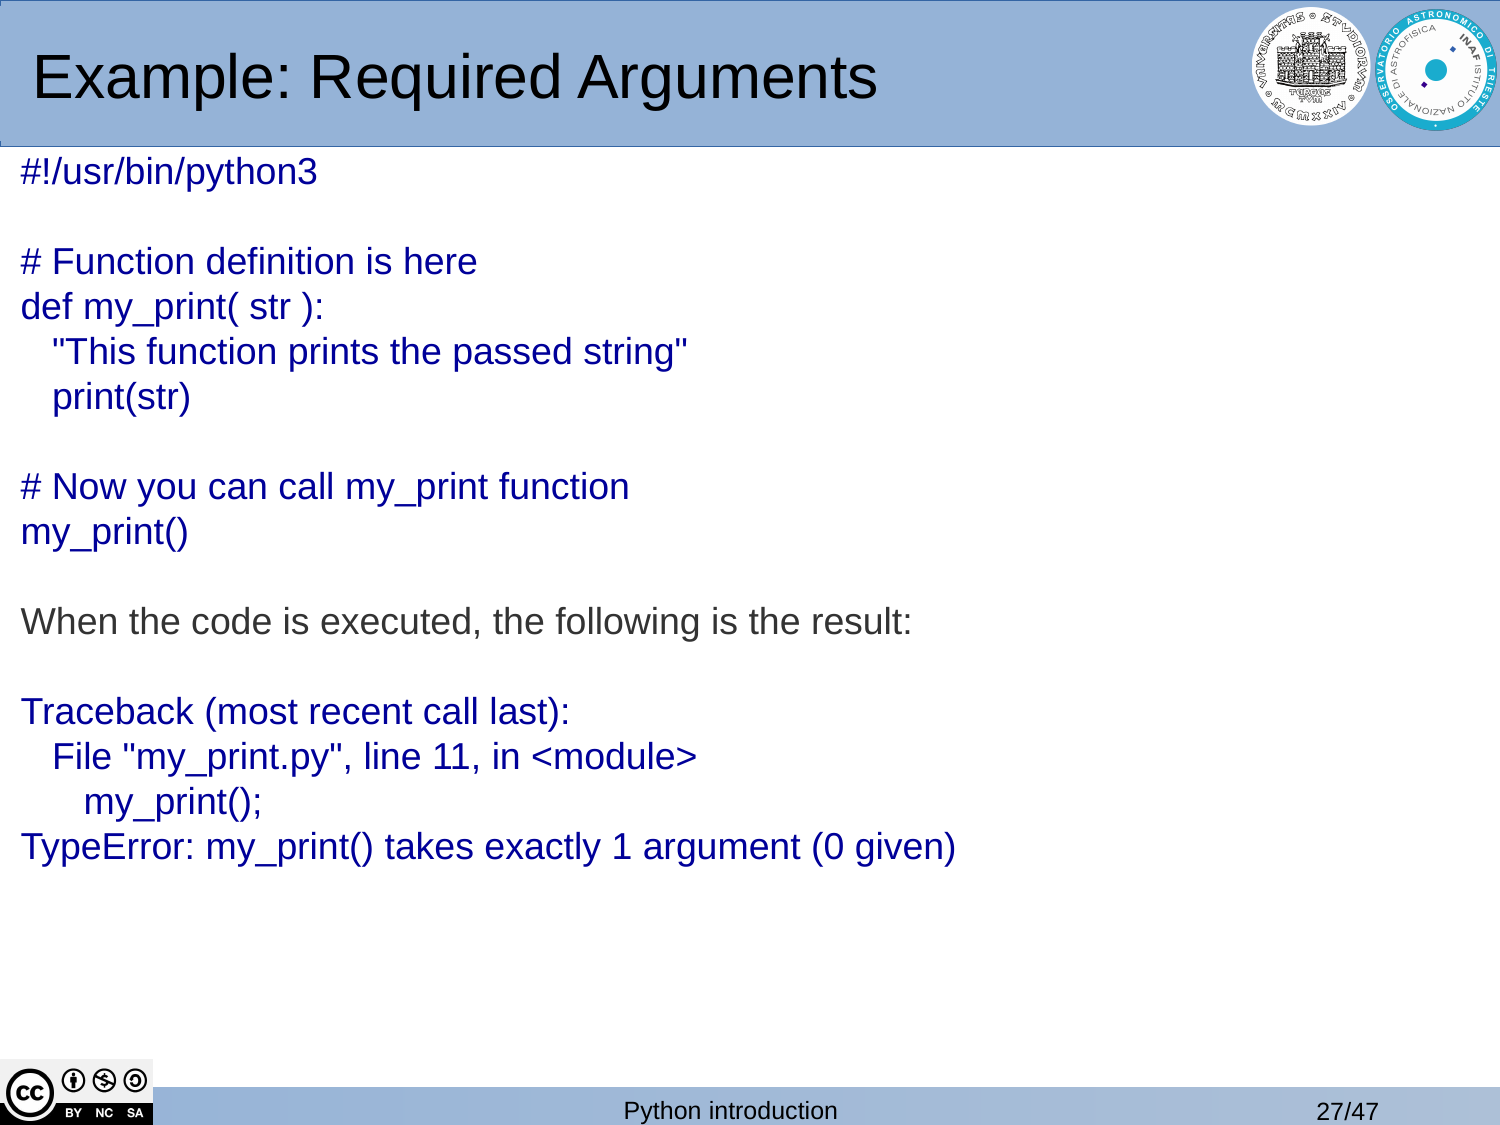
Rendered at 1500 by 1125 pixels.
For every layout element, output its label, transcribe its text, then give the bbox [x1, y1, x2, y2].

picture [1252, 0, 1500, 138]
picture [0, 1059, 153, 1125]
list #!/usr/bin/python3 # Function definition is here def my_print( str ): "This function prints the passed string" print(str) # Now you can call my_print function my_print() When the code is executed, the following is the result: Traceback (most recent call last): File "my_print.py", line 11, in <module> my_print(); TypeError: my_print() takes exactly 1 argument (0 given) [5, 138, 1500, 1075]
text_box Example: Required Arguments [0, 5, 1243, 141]
